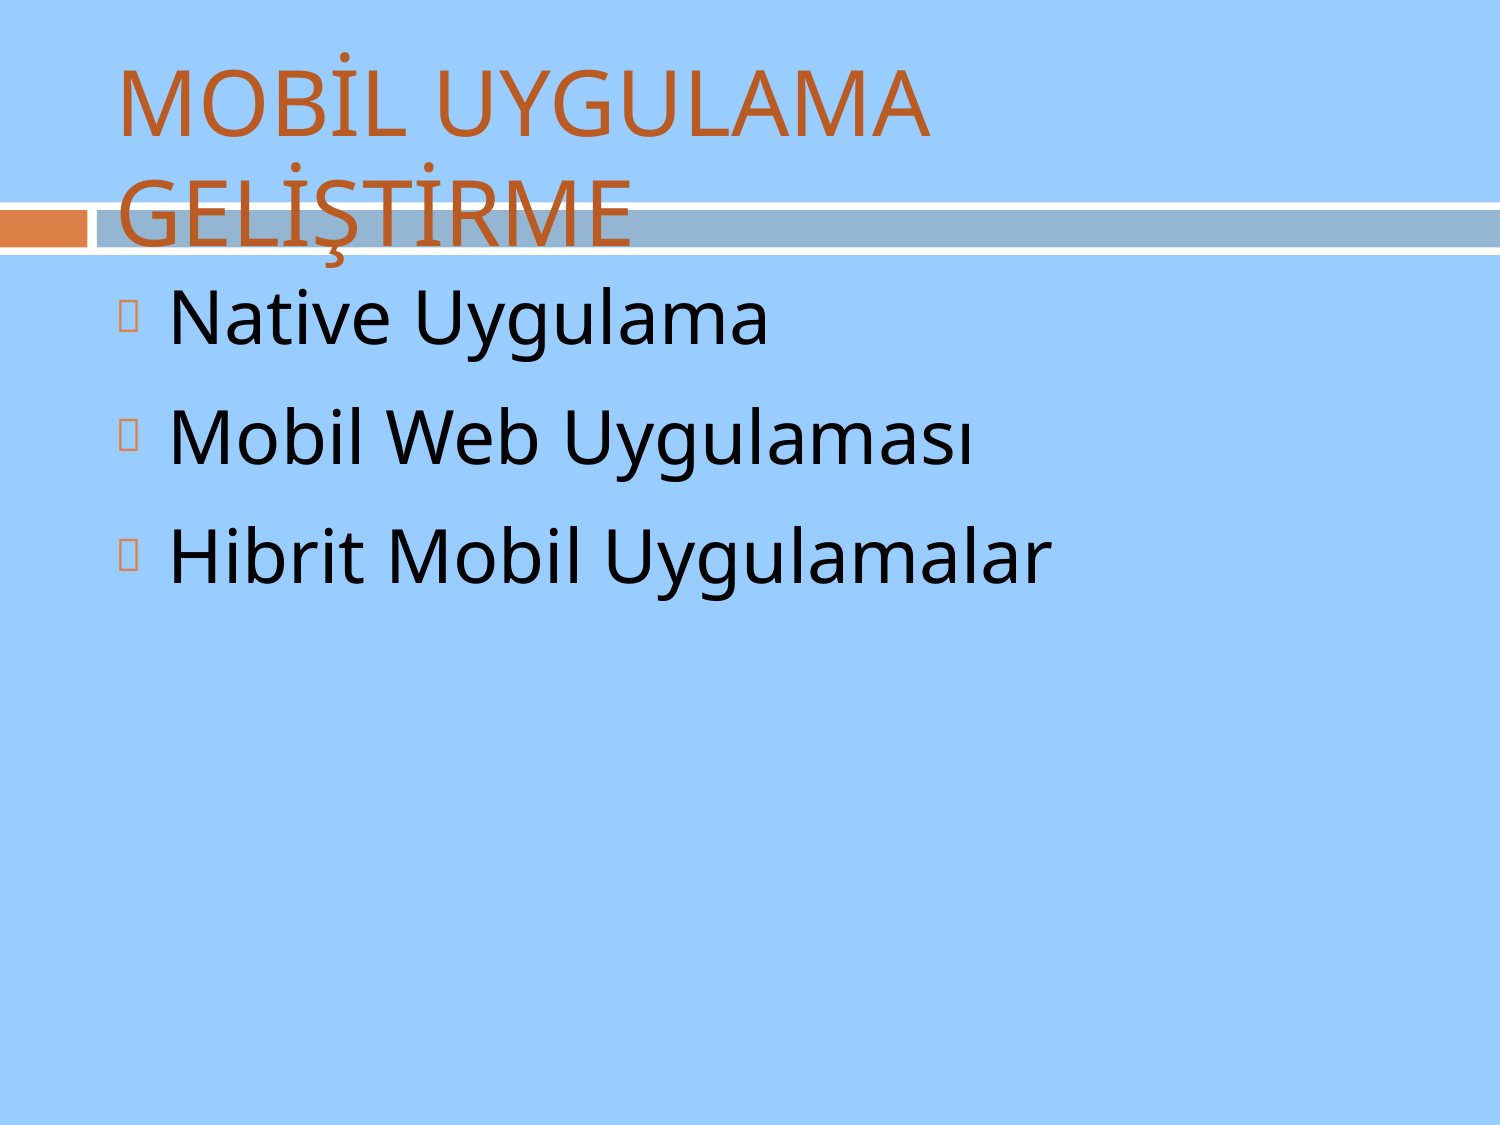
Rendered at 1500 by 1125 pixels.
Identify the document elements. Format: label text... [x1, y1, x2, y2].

title MOBİL UYGULAMA GELİŞTİRME [100, 37, 1438, 200]
list Native Uygulama Mobil Web Uygulaması Hibrit Mobil Uygulamalar [100, 262, 1438, 1000]
